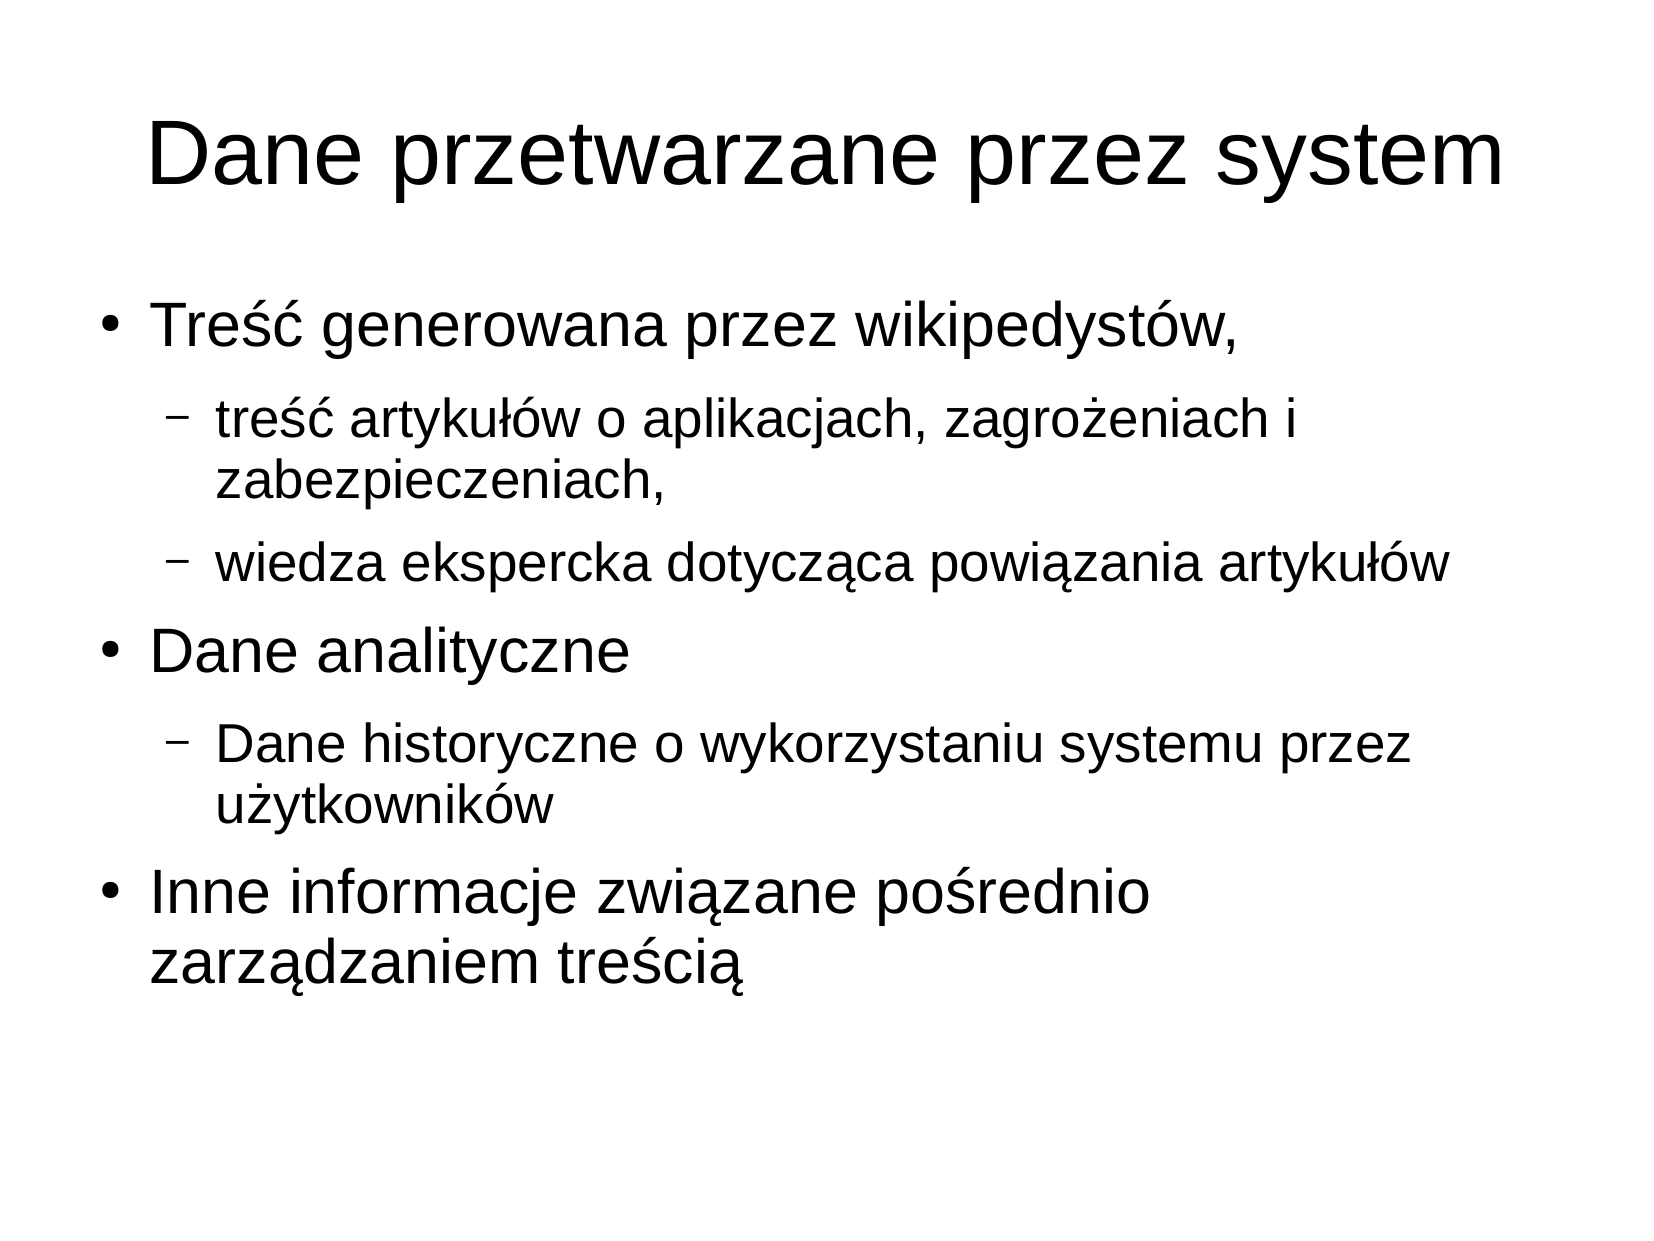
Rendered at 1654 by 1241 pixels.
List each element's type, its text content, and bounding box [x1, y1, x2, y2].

title Dane przetwarzane przez system [82, 49, 1571, 257]
list Treść generowana przez wikipedystów, treść artykułów o aplikacjach, zagrożeniach i zabezpieczeniach, wiedza ekspercka dotycząca powiązania artykułów Dane analityczne Dane historyczne o wykorzystaniu systemu przez użytkowników Inne informacje związane pośrednio zarządzaniem treścią [82, 290, 1538, 1010]
